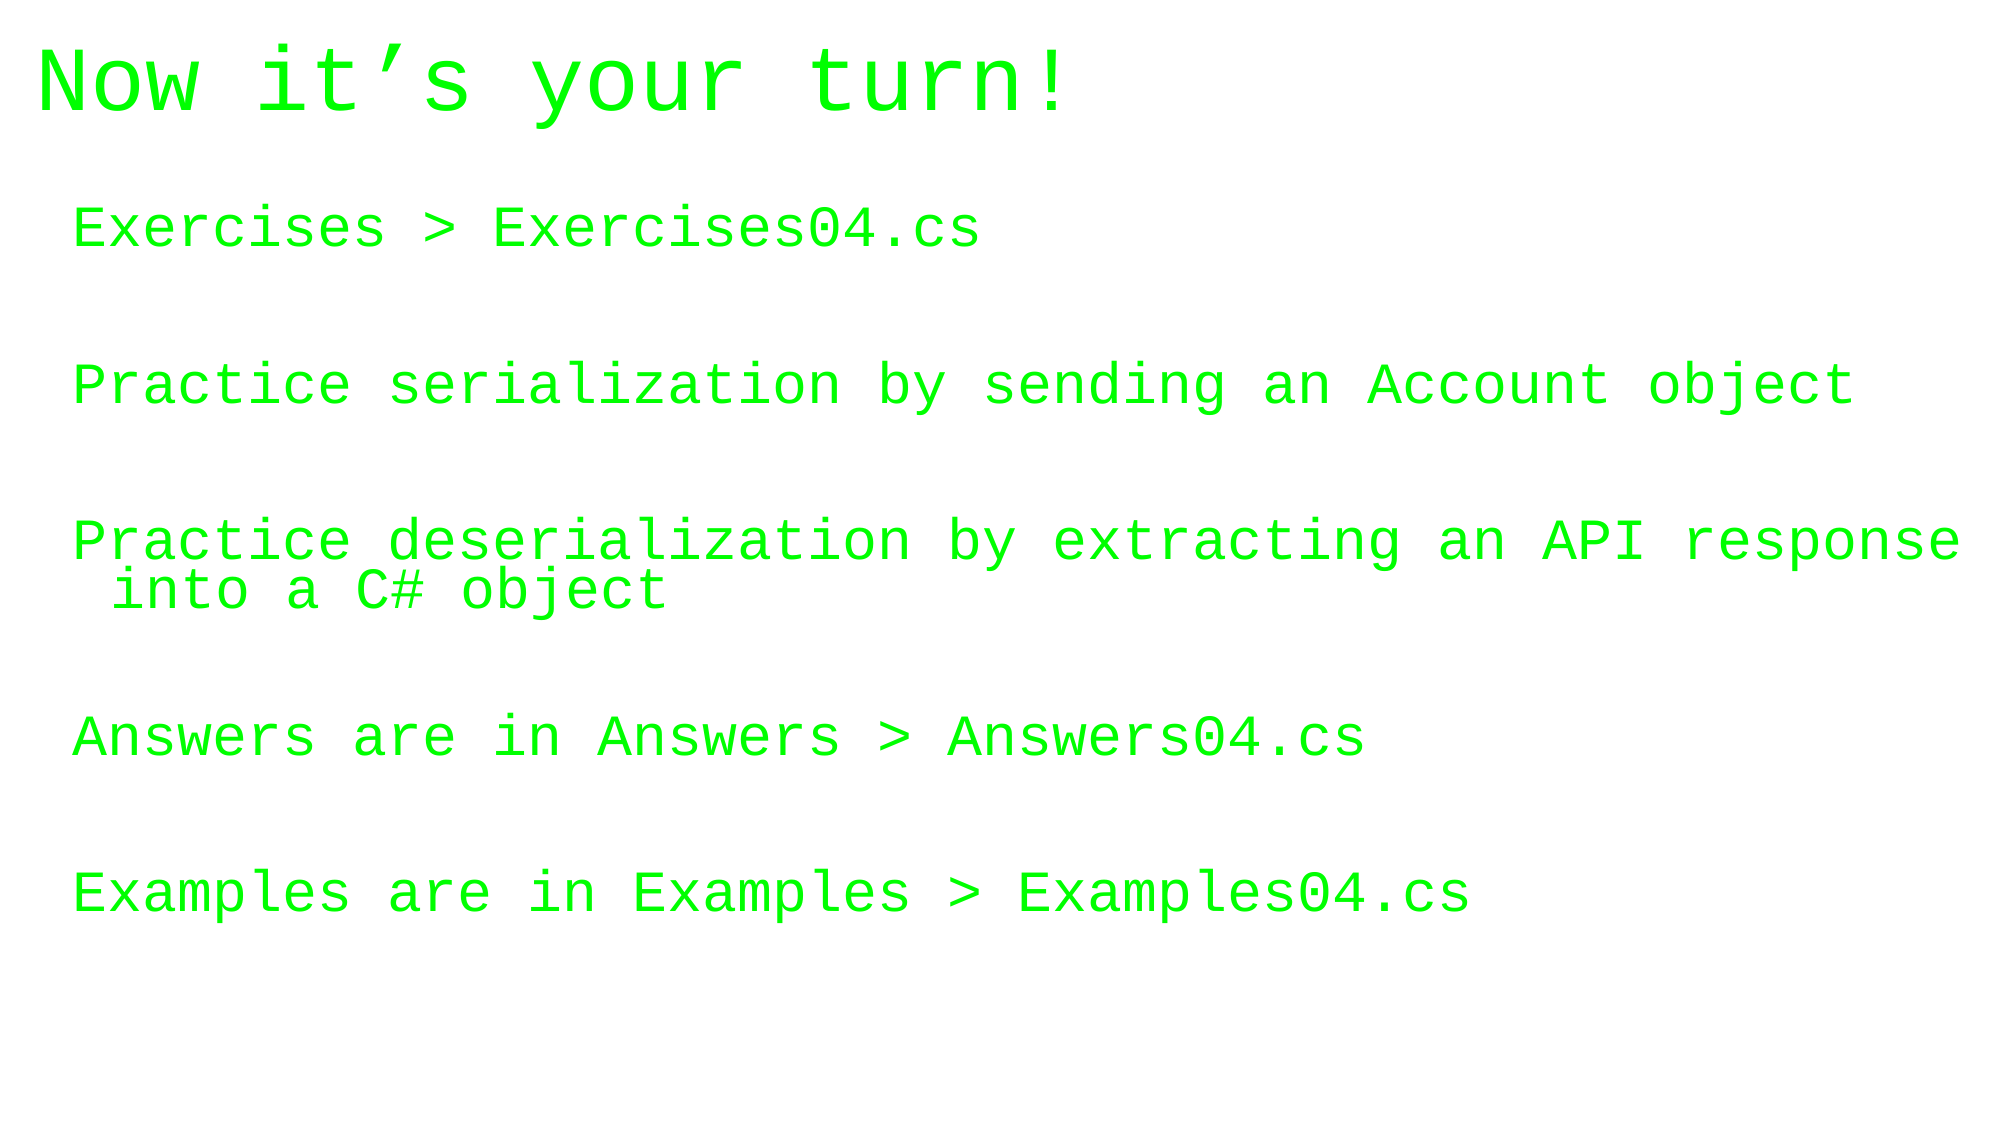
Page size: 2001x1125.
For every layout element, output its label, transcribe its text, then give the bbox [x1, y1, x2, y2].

list Exercises > Exercises04.cs Practice serialization by sending an Account object Practice deserialization by extracting an API response into a C# object Answers are in Answers > Answers04.cs Examples are in Examples > Examples04.cs [20, 200, 1990, 1099]
title Now it’s your turn! [20, 0, 1746, 162]
